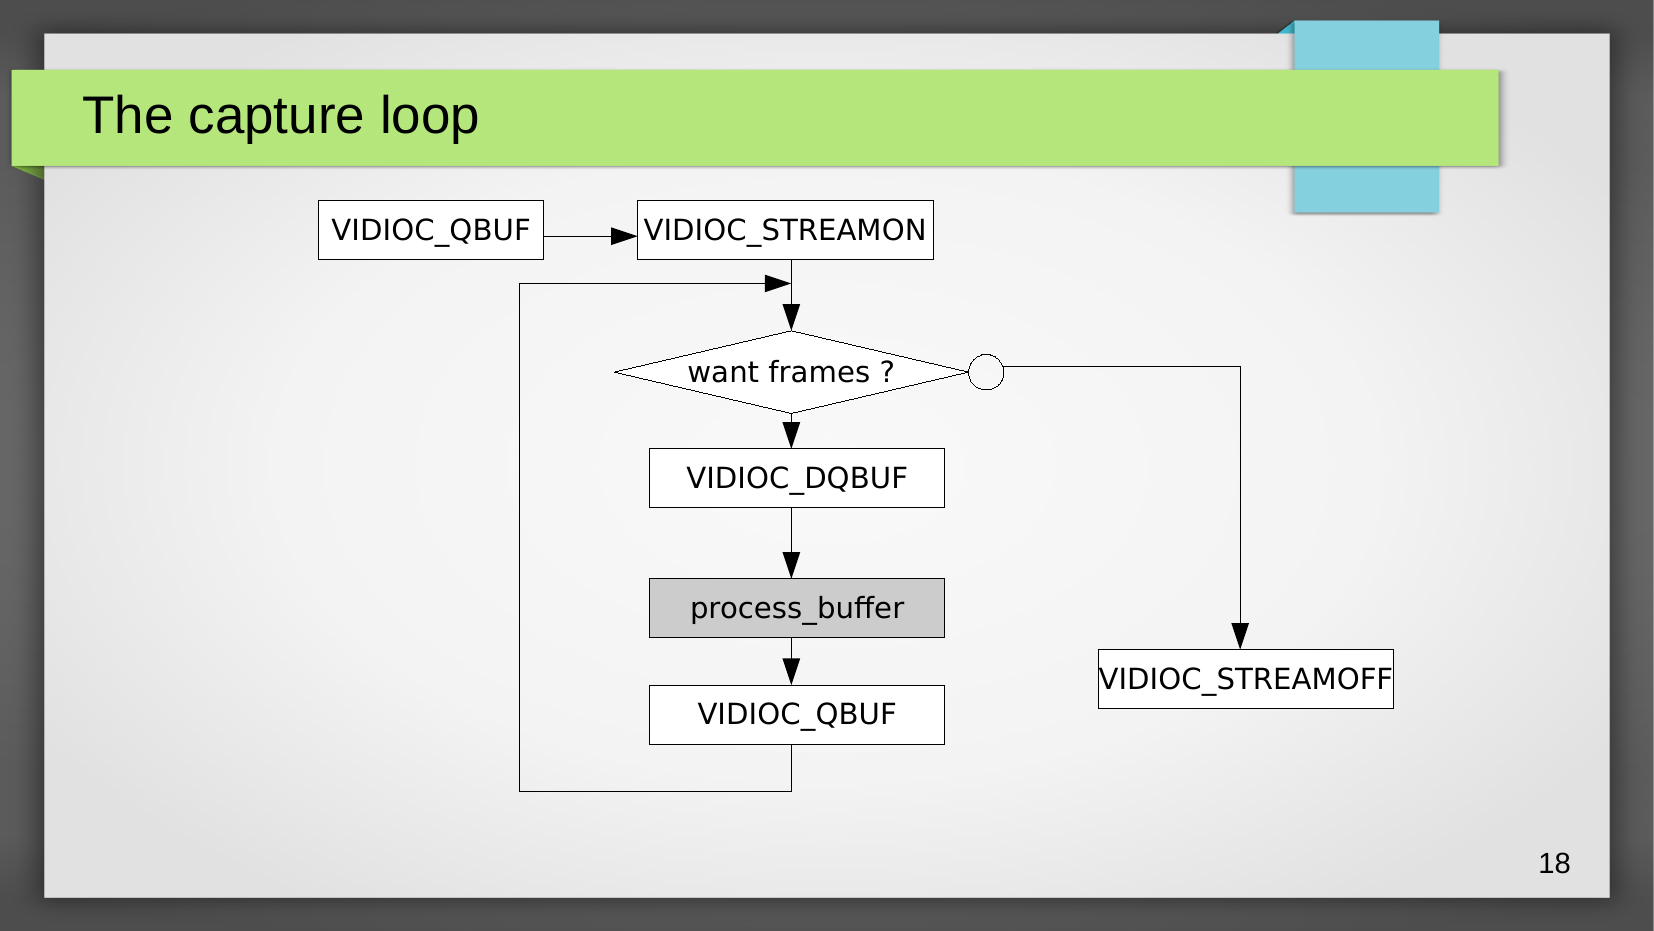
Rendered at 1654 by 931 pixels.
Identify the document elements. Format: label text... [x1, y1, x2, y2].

text_box VIDIOC_STREAMOFF [1098, 649, 1394, 709]
text_box process_buffer [649, 578, 945, 638]
text_box VIDIOC_QBUF [318, 200, 544, 260]
text_box VIDIOC_QBUF [649, 685, 945, 745]
picture [0, 0, 1654, 931]
text_box VIDIOC_STREAMON [637, 200, 934, 260]
text_box VIDIOC_DQBUF [649, 448, 945, 508]
title The capture loop [82, 70, 1264, 160]
text_box want frames ? [614, 330, 968, 414]
